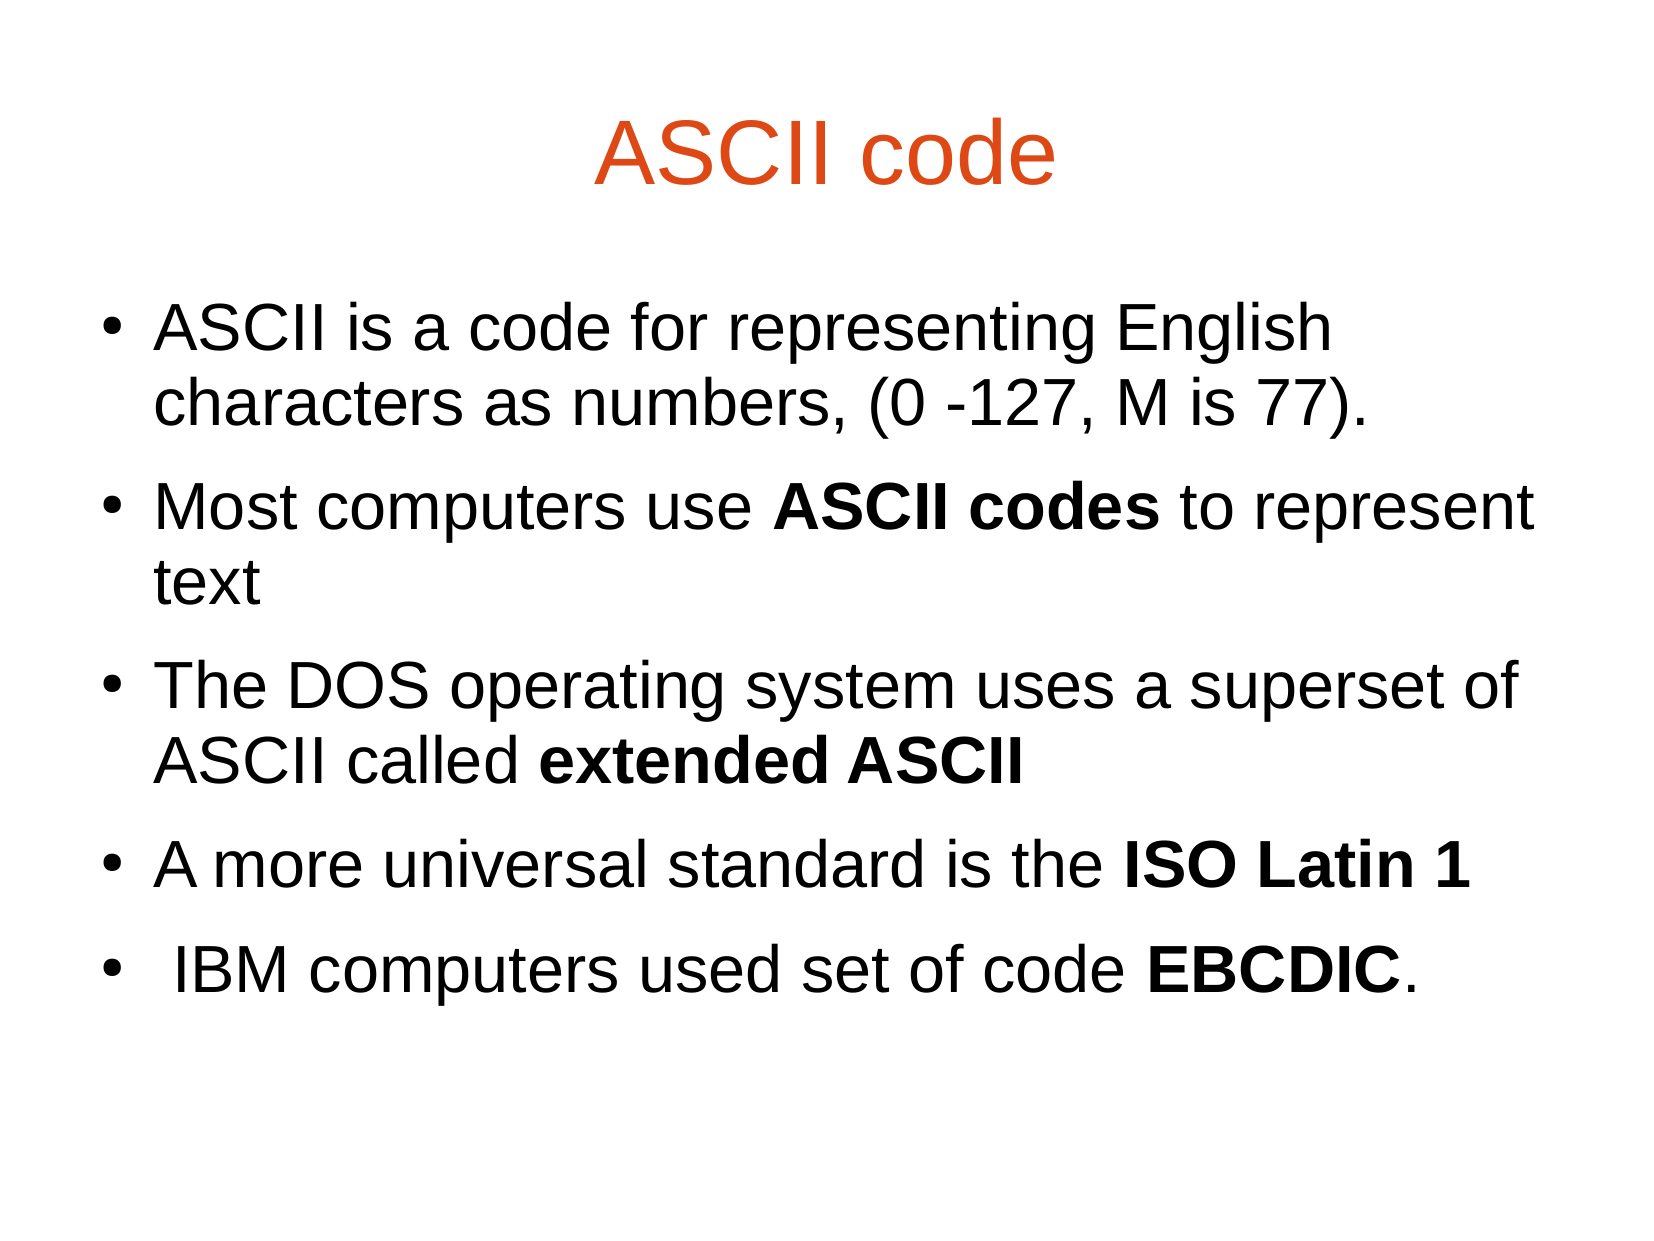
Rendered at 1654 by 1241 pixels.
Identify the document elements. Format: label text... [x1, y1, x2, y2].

title ASCII code [82, 49, 1571, 257]
list ASCII is a code for representing English characters as numbers, (0 -127, M is 77). Most computers use ASCII codes to represent text The DOS operating system uses a superset of ASCII called extended ASCII A more universal standard is the ISO Latin 1 IBM computers used set of code EBCDIC. [82, 290, 1571, 1010]
